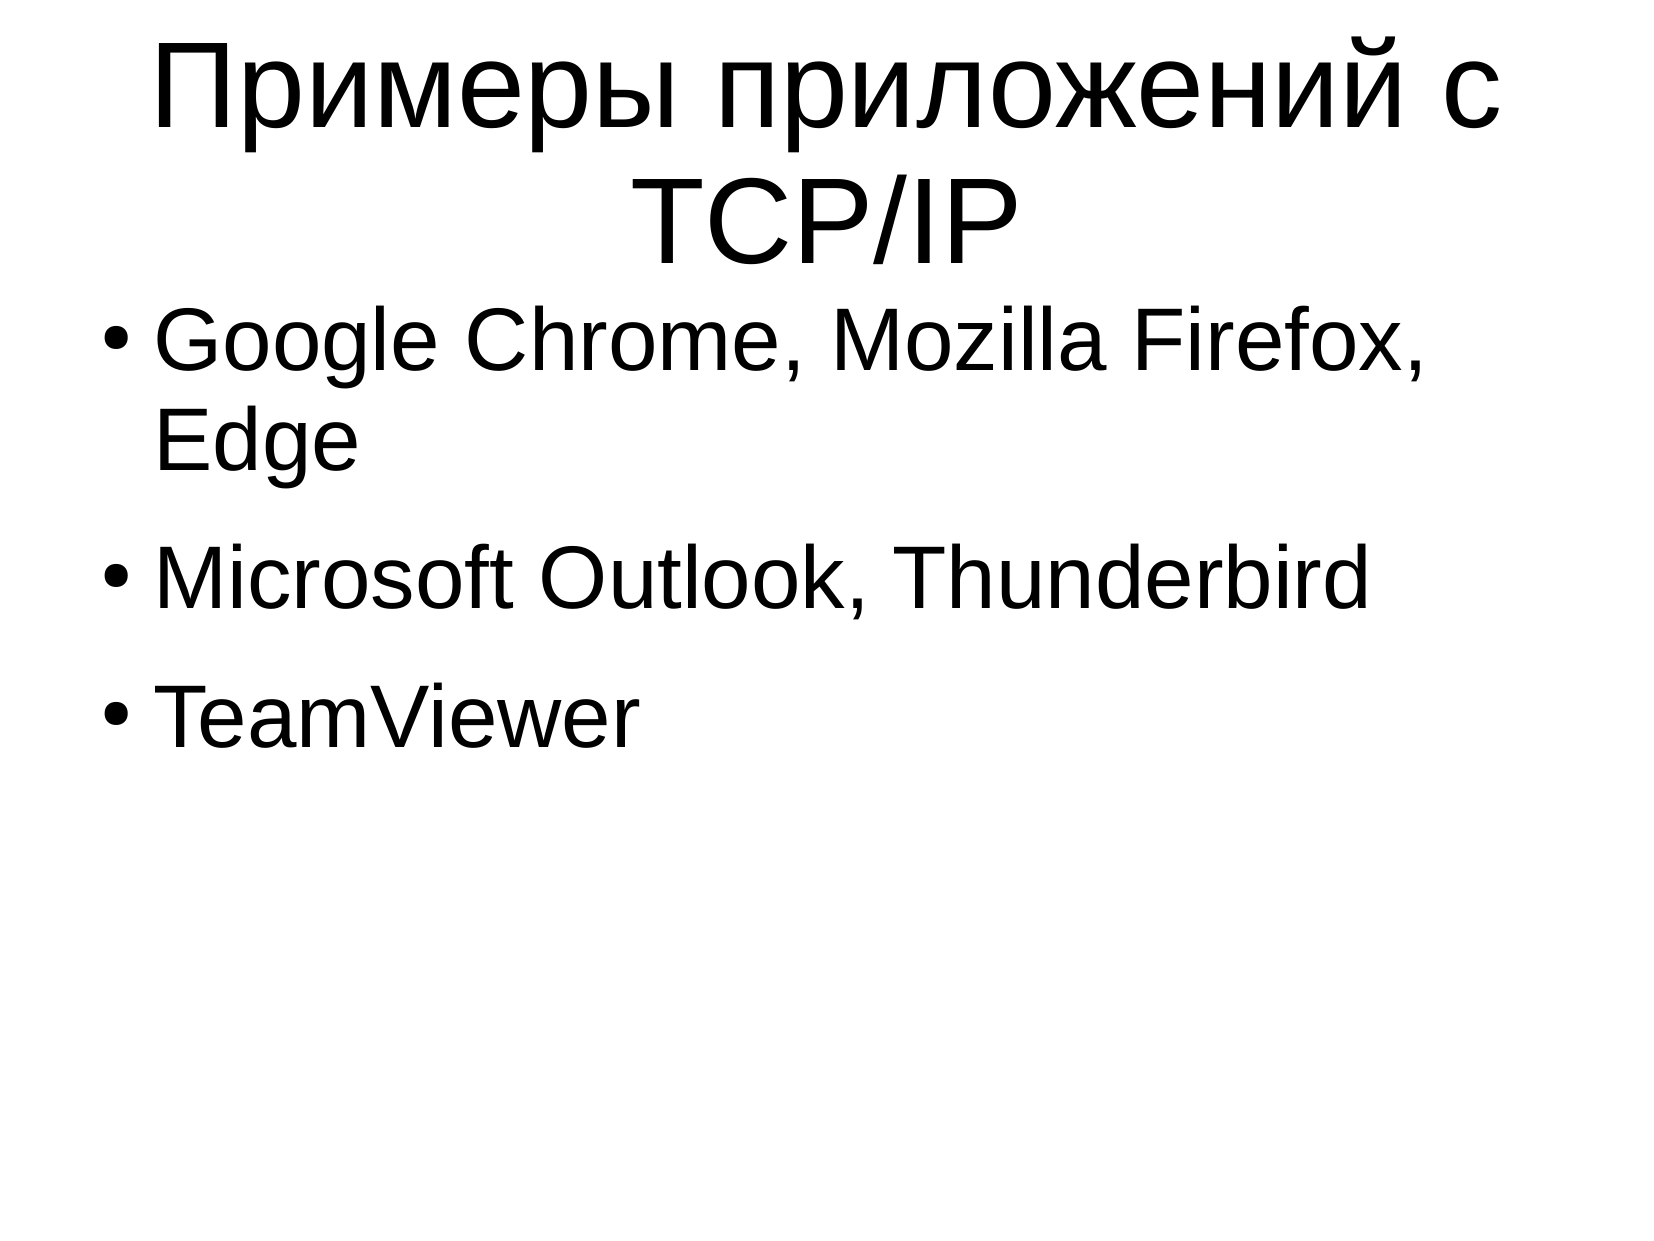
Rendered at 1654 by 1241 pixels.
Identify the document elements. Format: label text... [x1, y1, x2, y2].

list Google Chrome, Mozilla Firefox, Edge Microsoft Outlook, Thunderbird TeamViewer [82, 290, 1571, 1010]
title Примеры приложений с TCP/IP [82, 0, 1571, 290]
